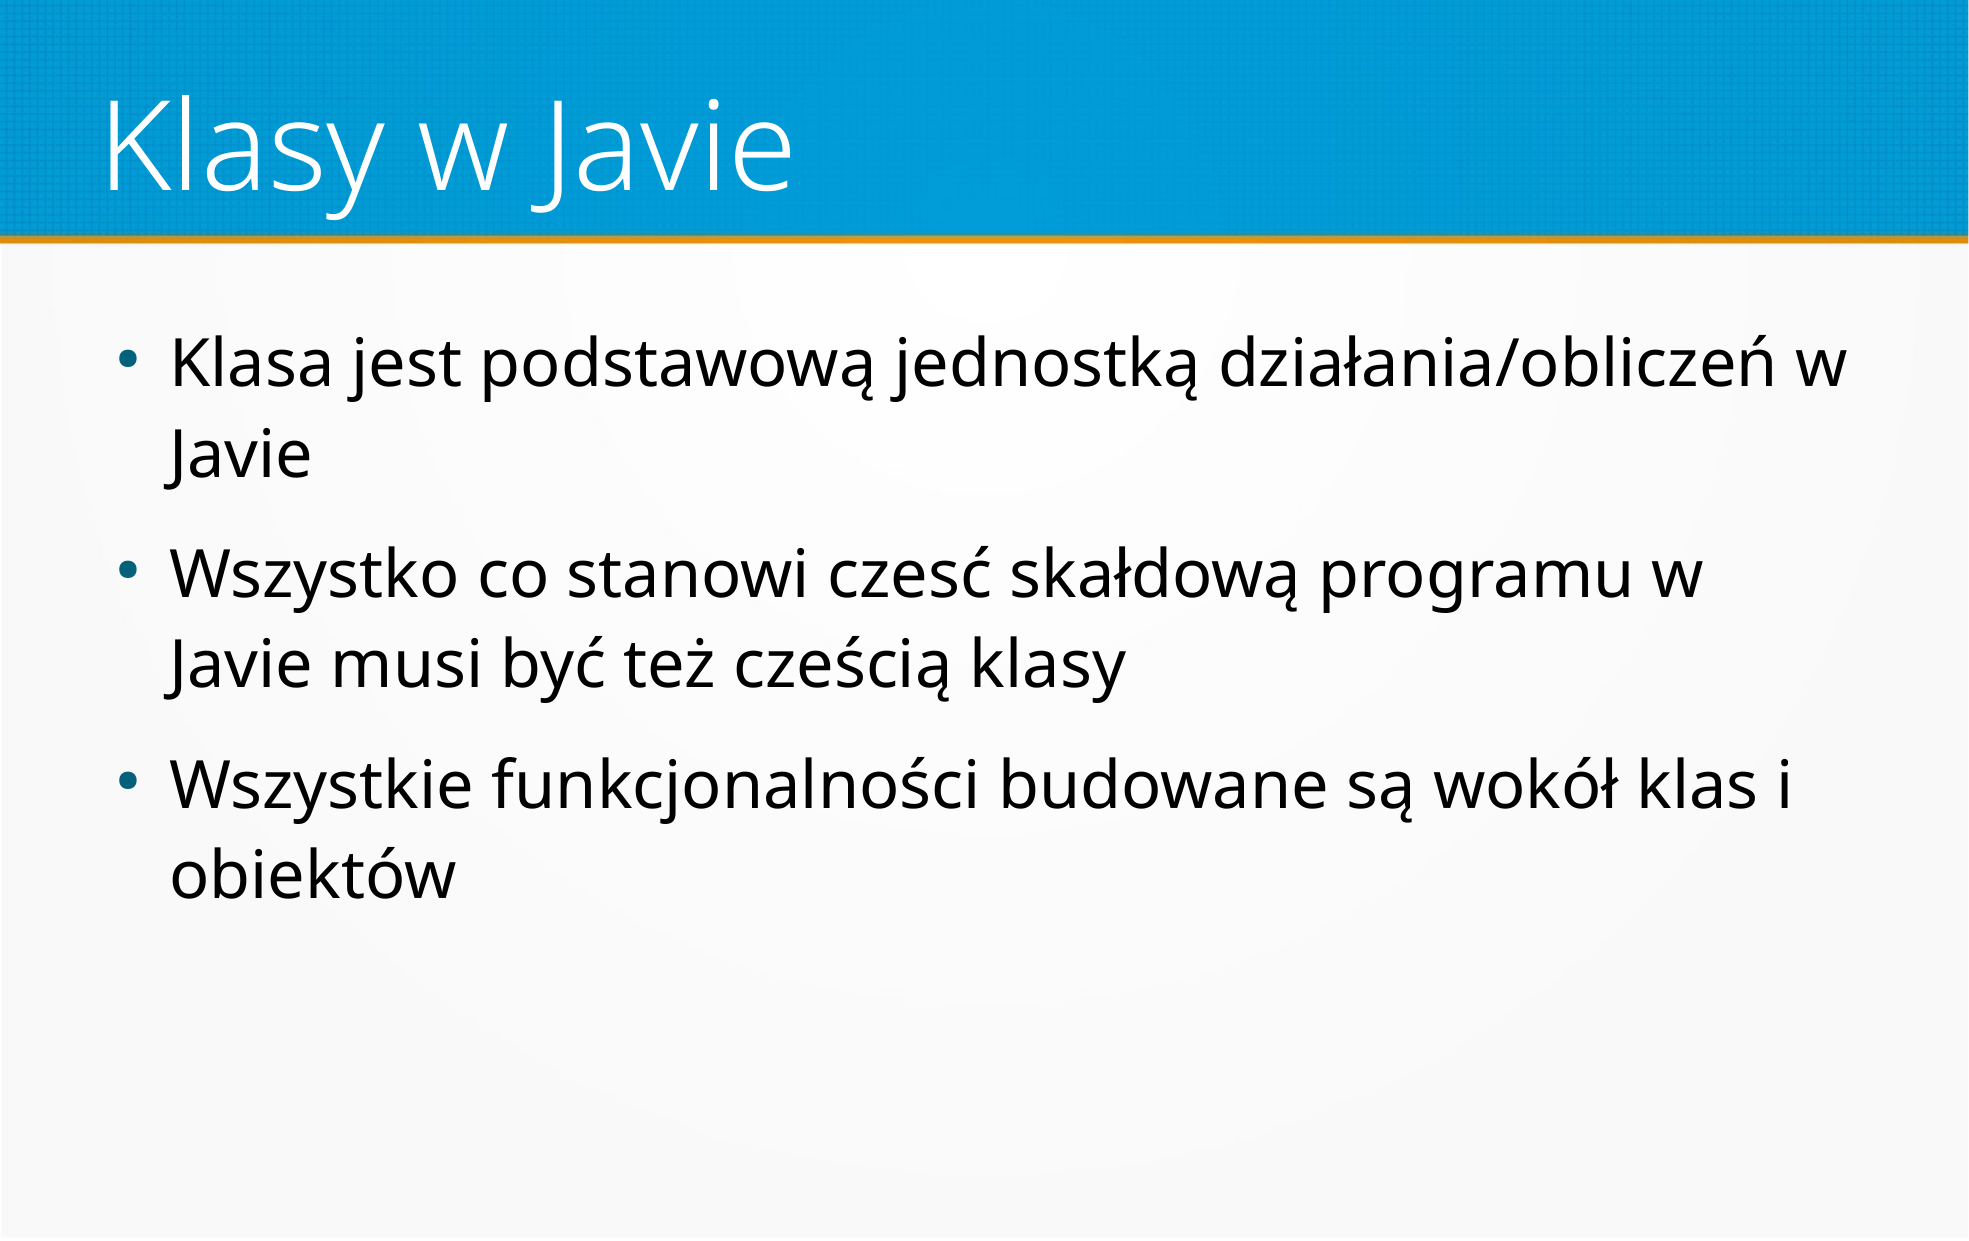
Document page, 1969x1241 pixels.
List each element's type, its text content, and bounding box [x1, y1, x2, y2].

list Klasa jest podstawową jednostką działania/obliczeń w Javie Wszystko co stanowi czesć skałdową programu w Javie musi być też cześcią klasy Wszystkie funkcjonalności budowane są wokół klas i obiektów [98, 315, 1861, 1081]
picture [0, 233, 1969, 1241]
title Klasy w Javie [98, 19, 1870, 227]
